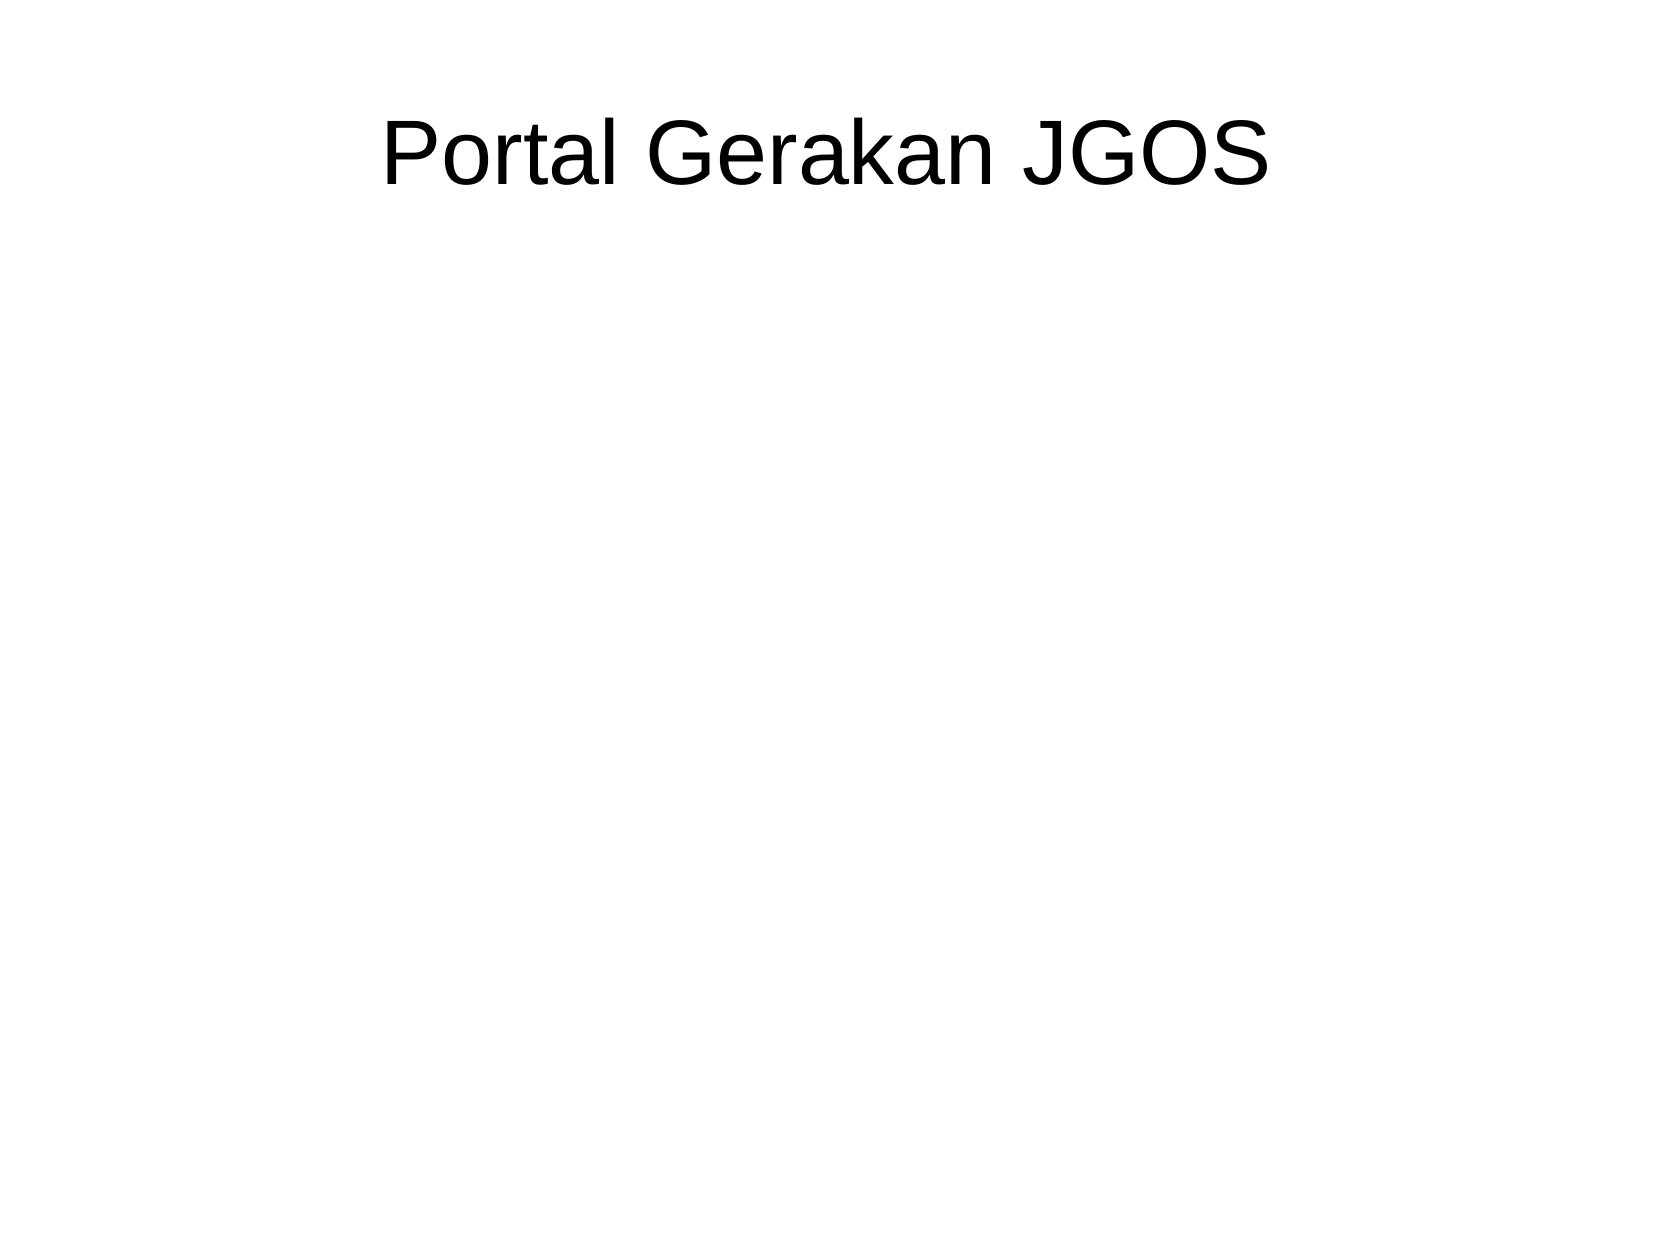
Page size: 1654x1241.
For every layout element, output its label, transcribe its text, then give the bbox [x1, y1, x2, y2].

title Portal Gerakan JGOS [82, 49, 1571, 257]
